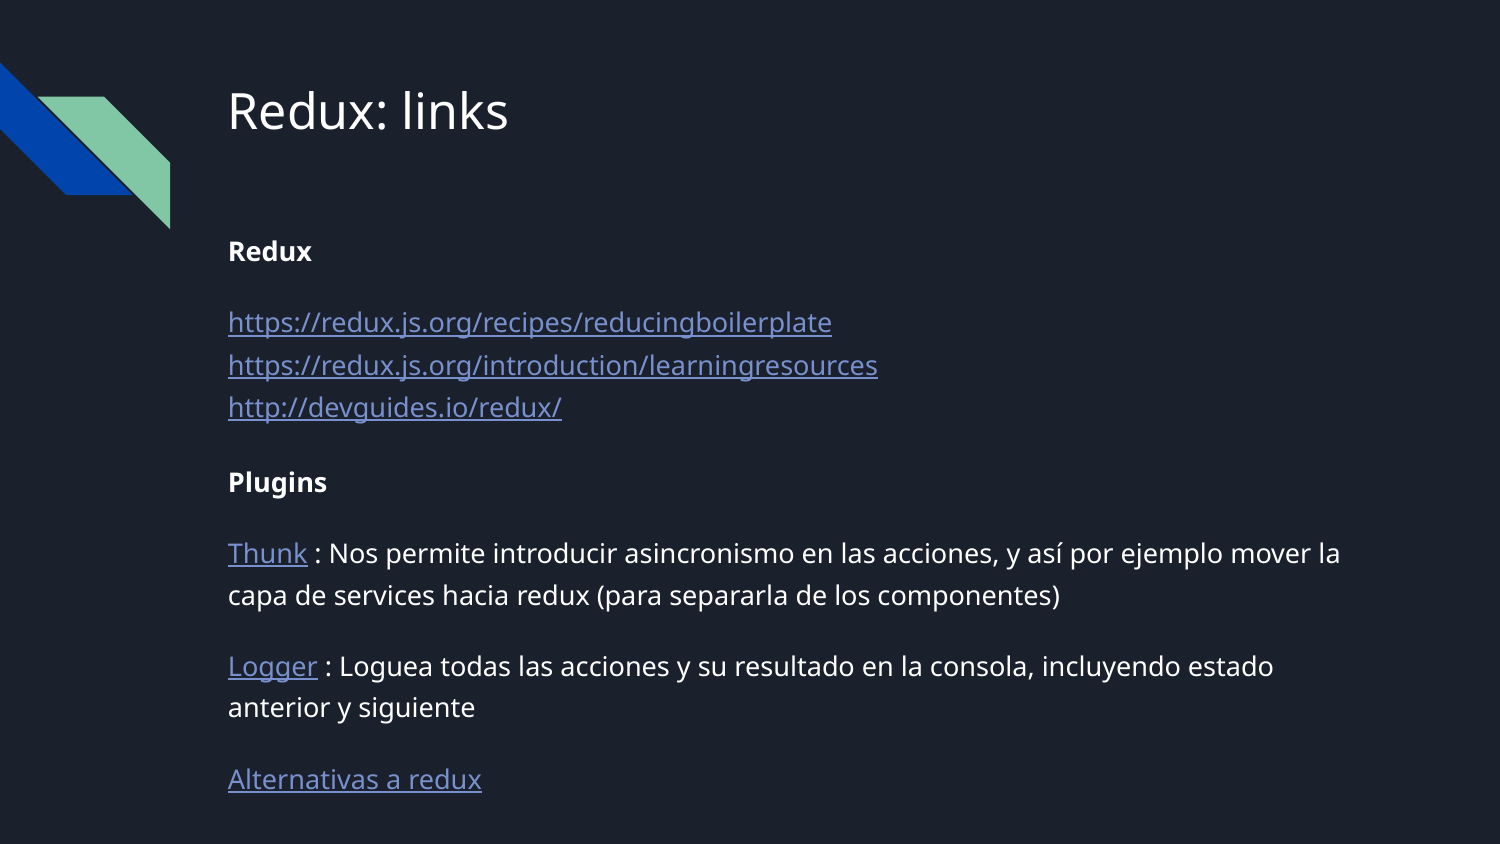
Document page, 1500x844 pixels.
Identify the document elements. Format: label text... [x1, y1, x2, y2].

title Redux: links [212, 64, 1368, 214]
list Redux https://redux.js.org/recipes/reducingboilerplate https://redux.js.org/introduction/learningresources http://devguides.io/redux/ Plugins Thunk : Nos permite introducir asincronismo en las acciones, y así por ejemplo mover la capa de services hacia redux (para separarla de los componentes) Logger : Loguea todas las acciones y su resultado en la consola, incluyendo estado anterior y siguiente Alternativas a redux [212, 214, 1368, 816]
